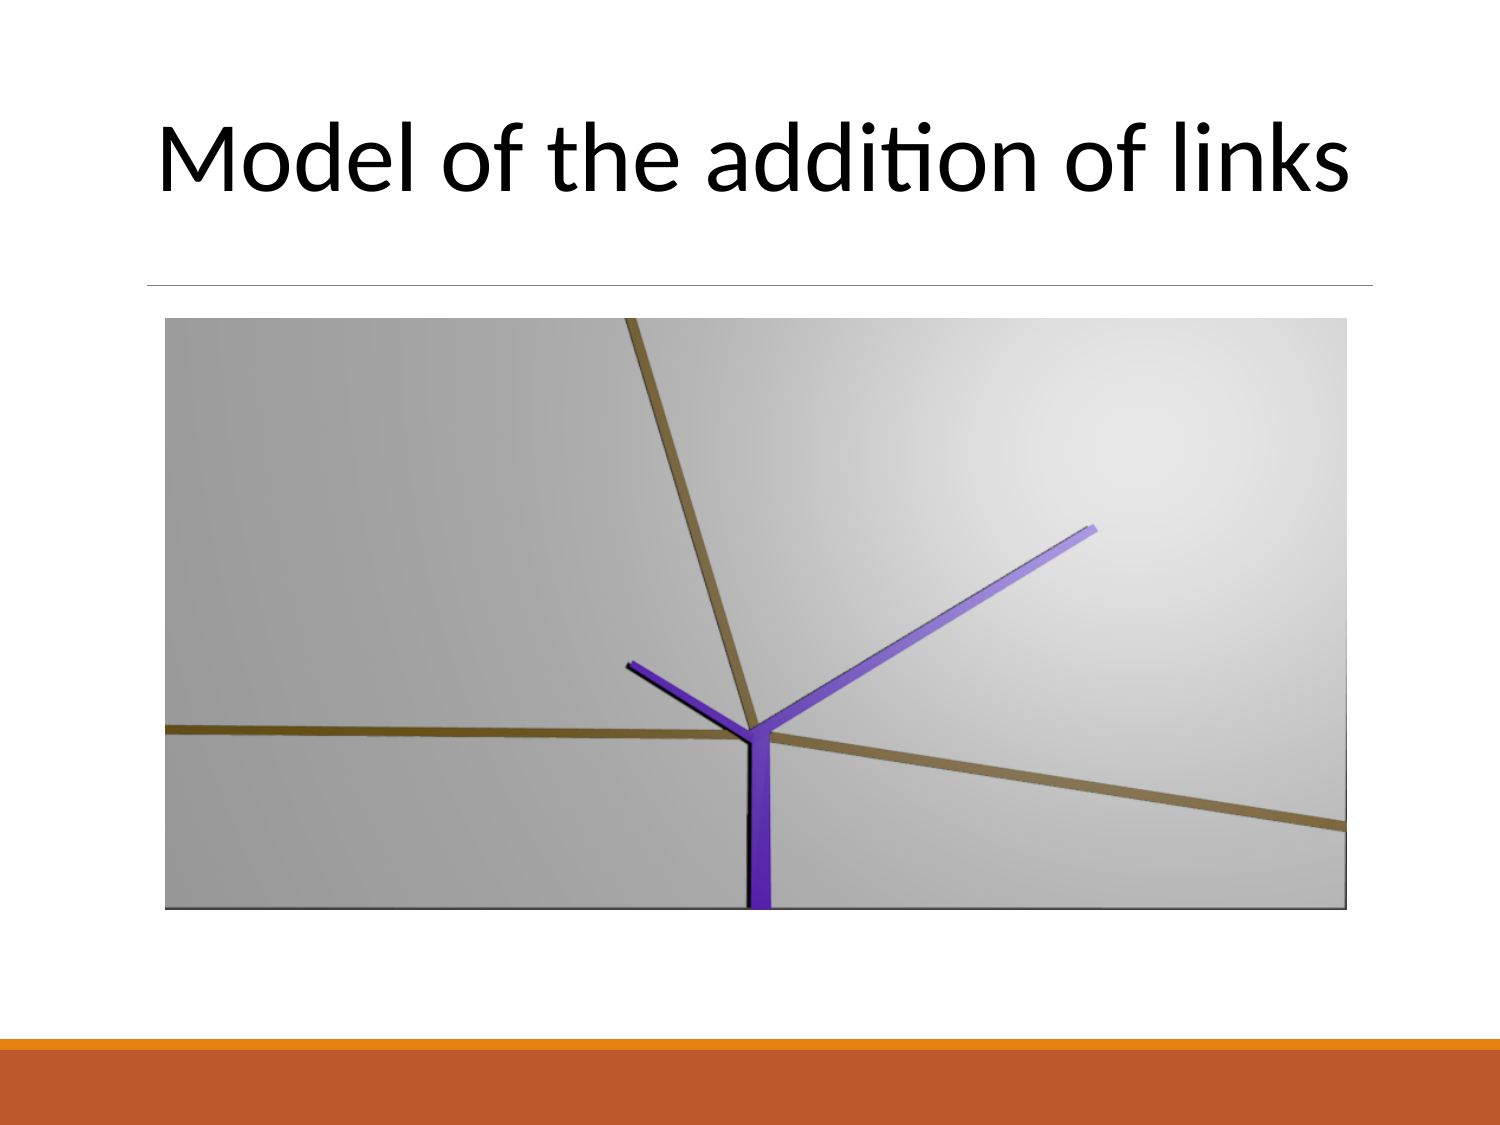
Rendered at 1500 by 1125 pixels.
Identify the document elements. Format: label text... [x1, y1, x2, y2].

picture [165, 318, 1347, 910]
title Model of the addition of links [135, 47, 1373, 285]
